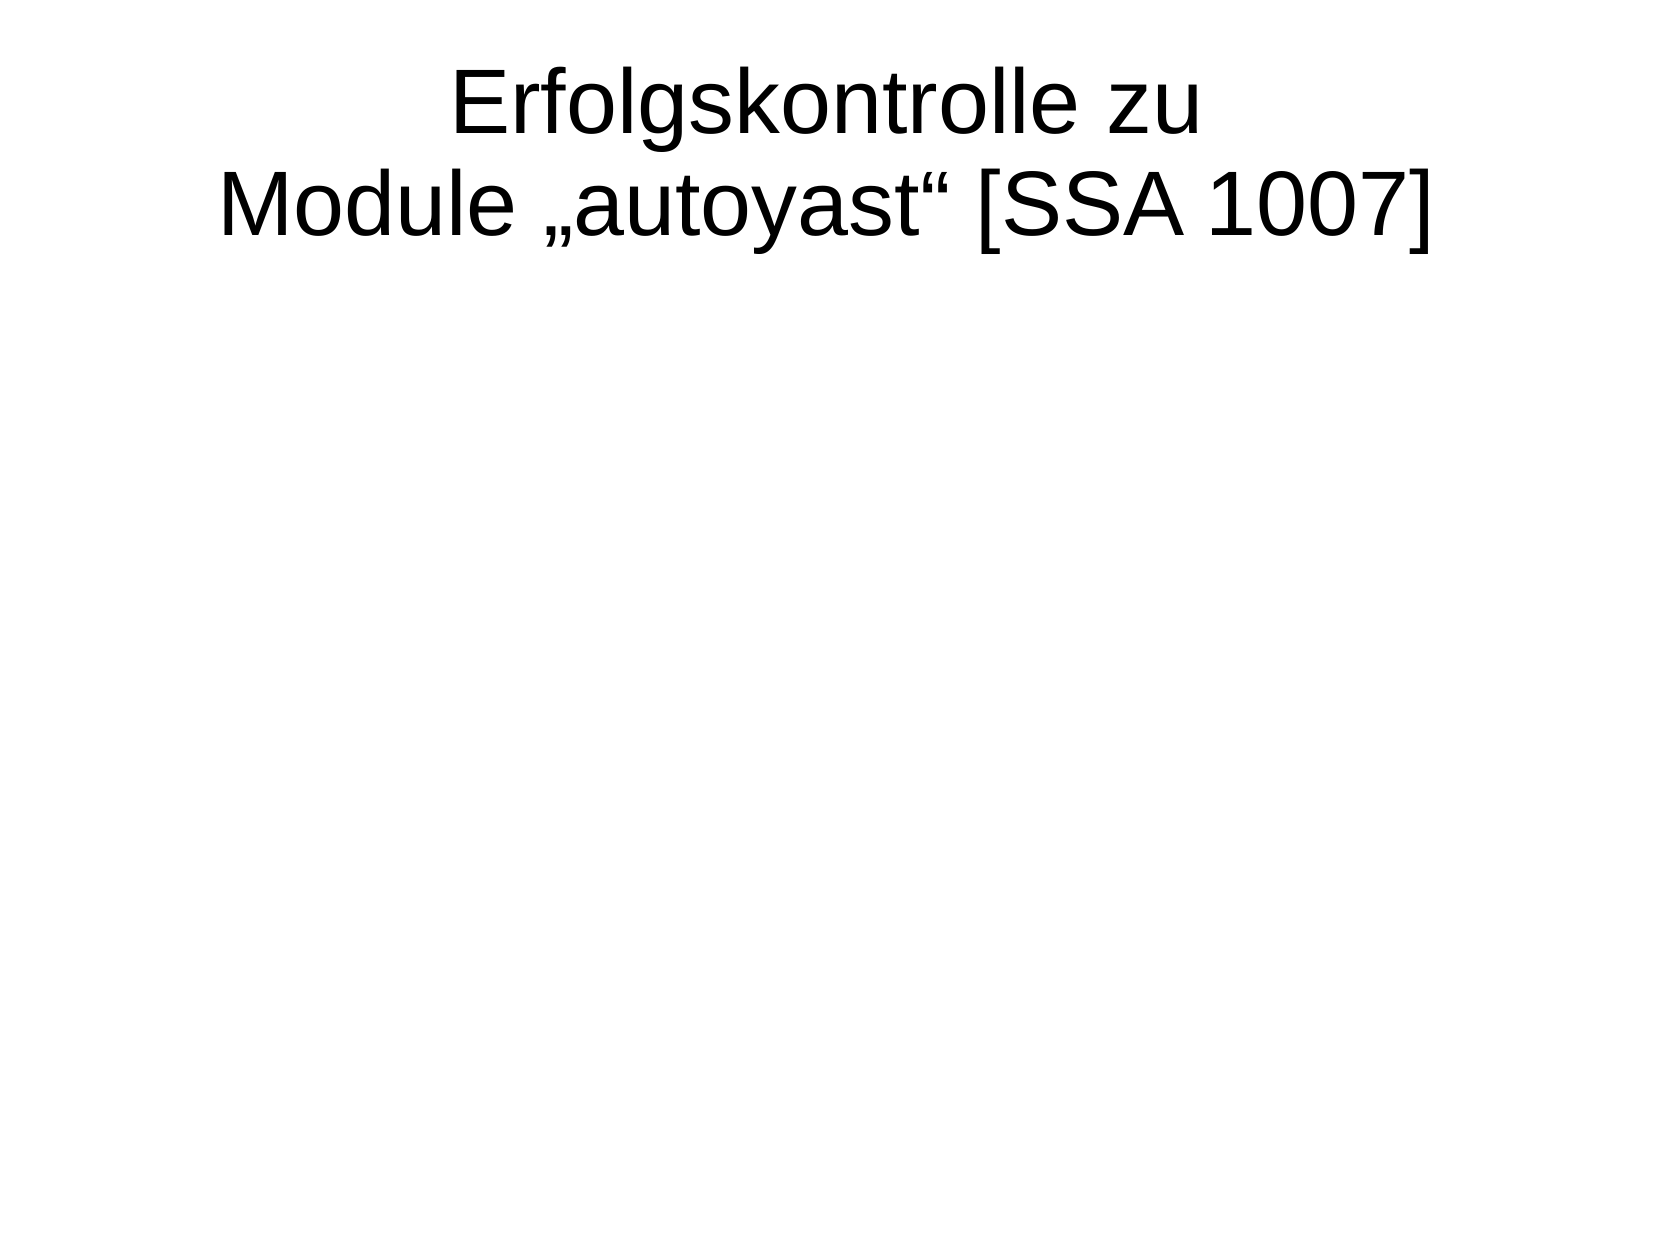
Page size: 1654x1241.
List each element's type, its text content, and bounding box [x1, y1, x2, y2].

title Erfolgskontrolle zu Module „autoyast“ [SSA 1007] [82, 49, 1571, 257]
